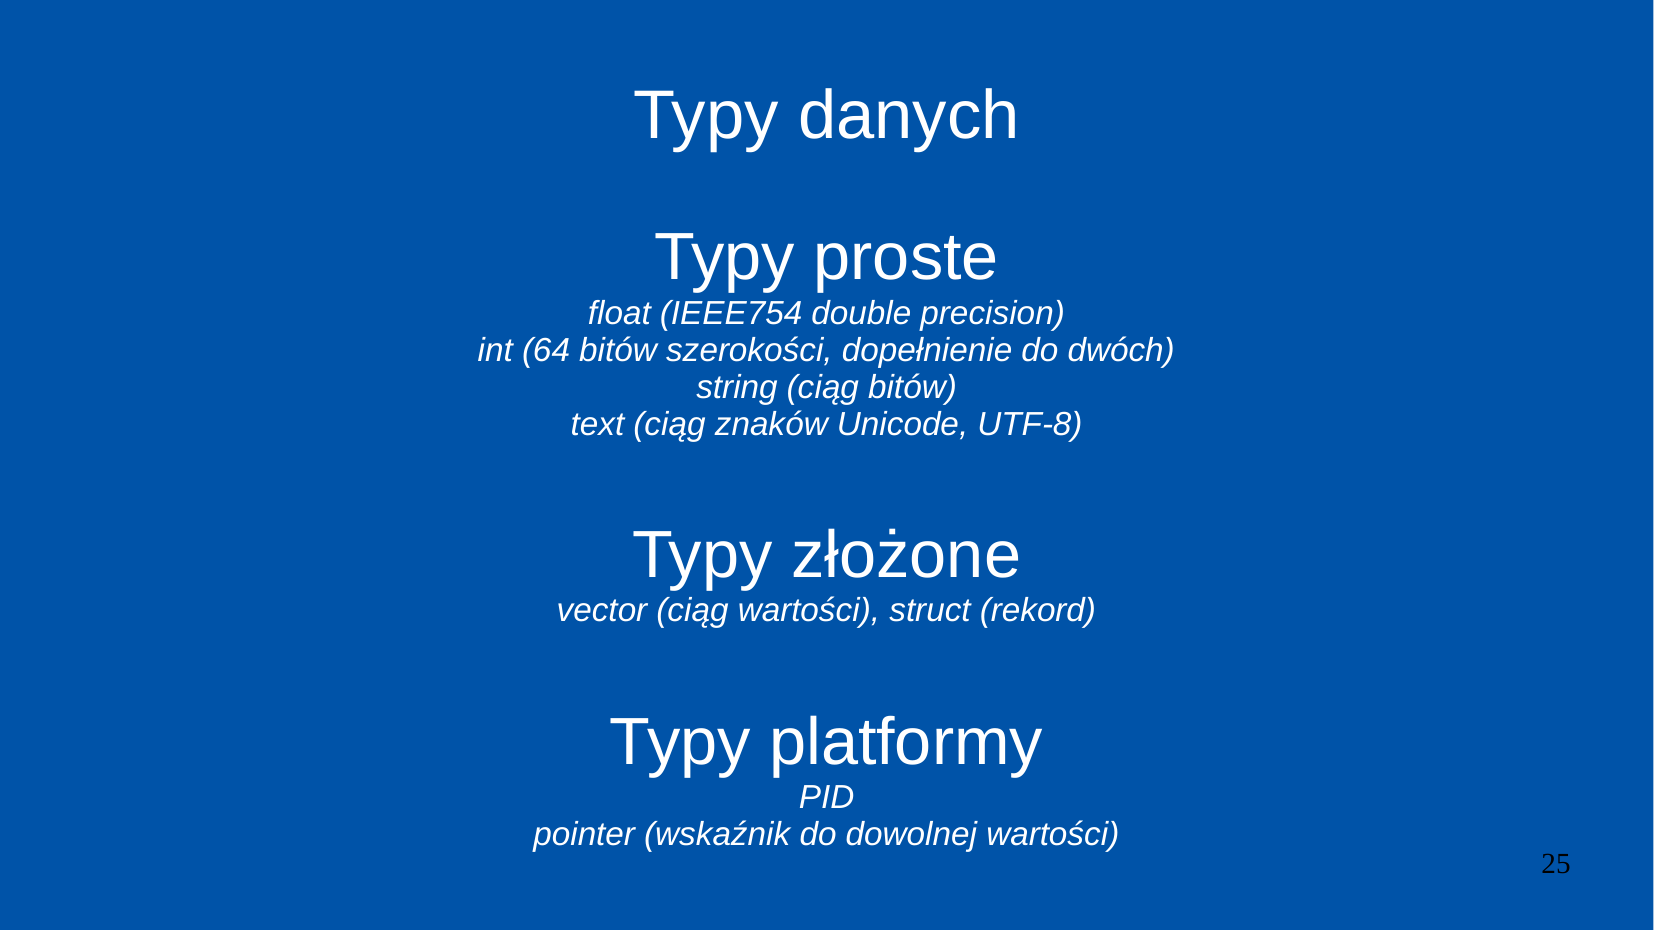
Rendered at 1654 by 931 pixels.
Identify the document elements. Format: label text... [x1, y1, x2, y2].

subtitle Typy proste float (IEEE754 double precision) int (64 bitów szerokości, dopełnienie do dwóch) string (ciąg bitów) text (ciąg znaków Unicode, UTF-8) Typy złożone vector (ciąg wartości), struct (rekord) Typy platformy PID pointer (wskaźnik do dowolnej wartości) [82, 219, 1571, 853]
title Typy danych [82, 37, 1571, 193]
